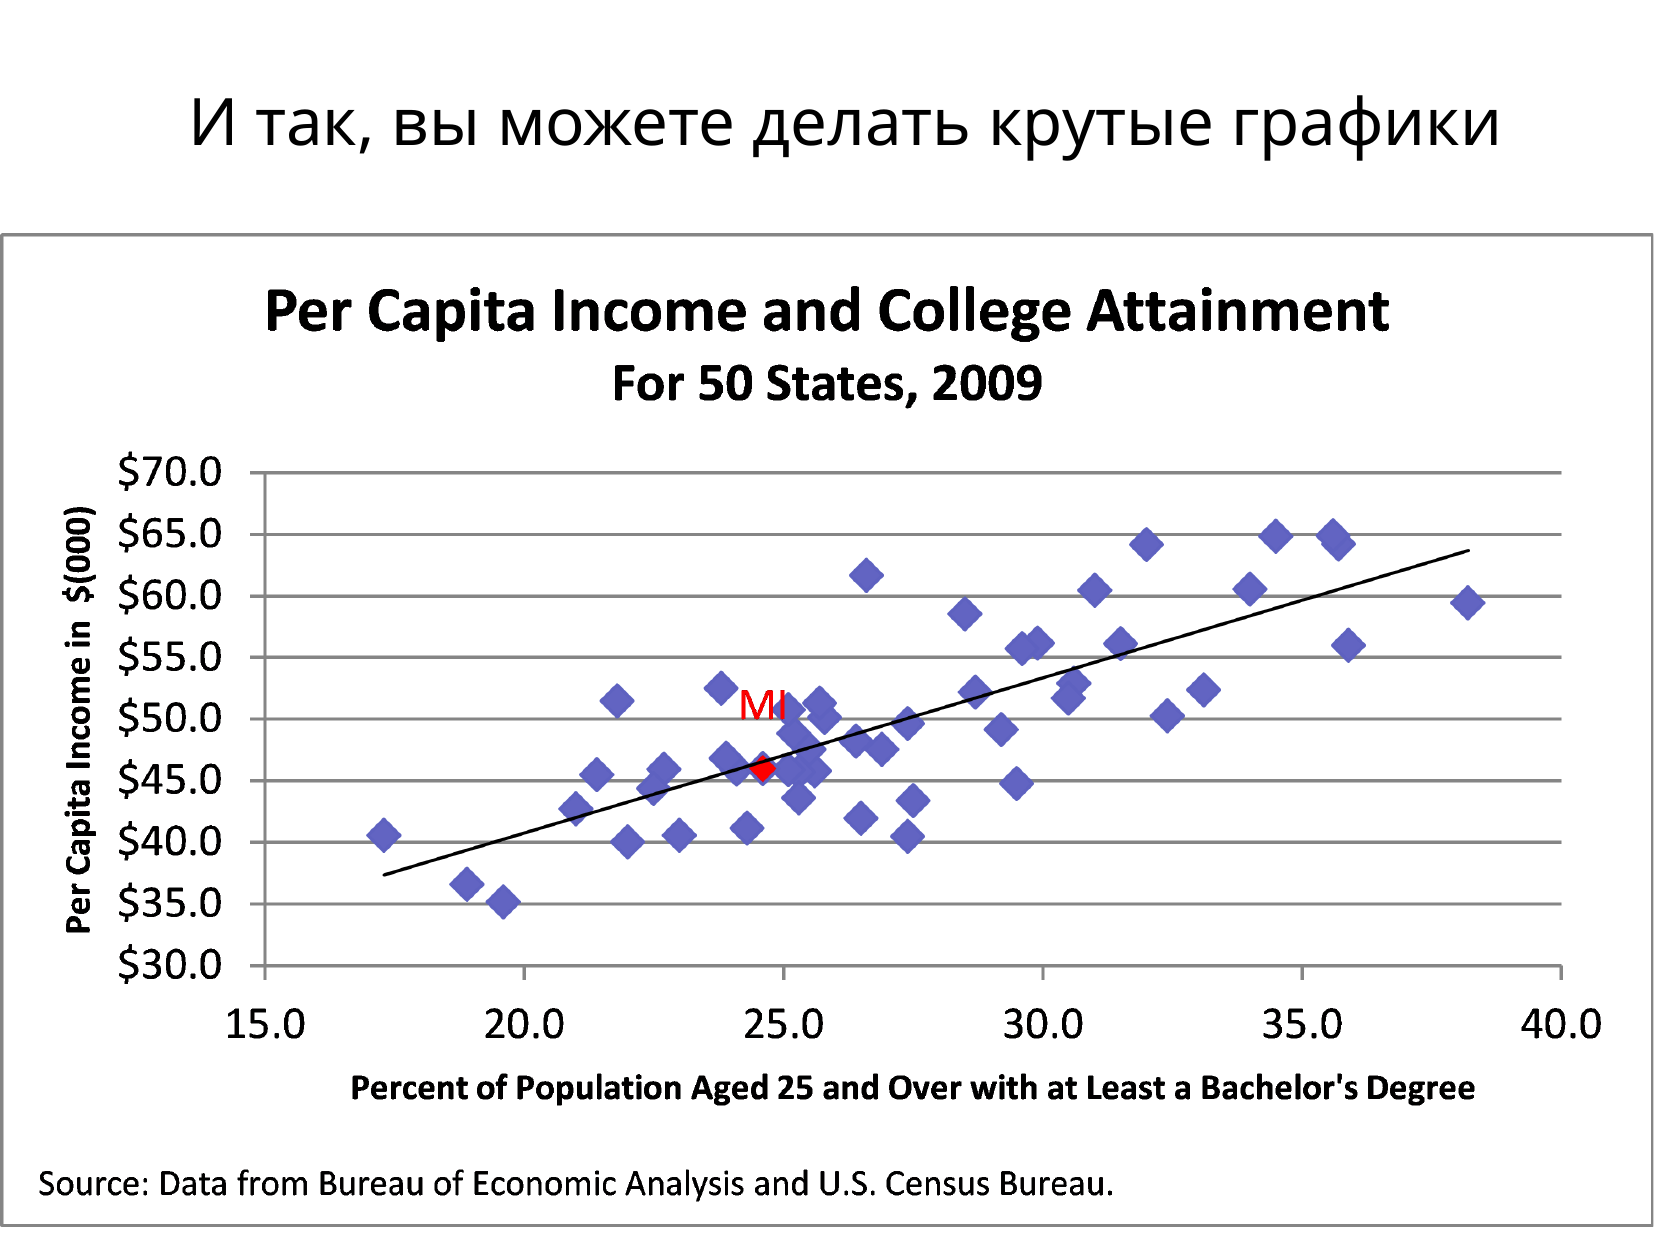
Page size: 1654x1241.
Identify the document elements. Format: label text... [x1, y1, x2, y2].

picture [0, 233, 1654, 1227]
list И так, вы можете делать крутые графики [101, 75, 1591, 166]
